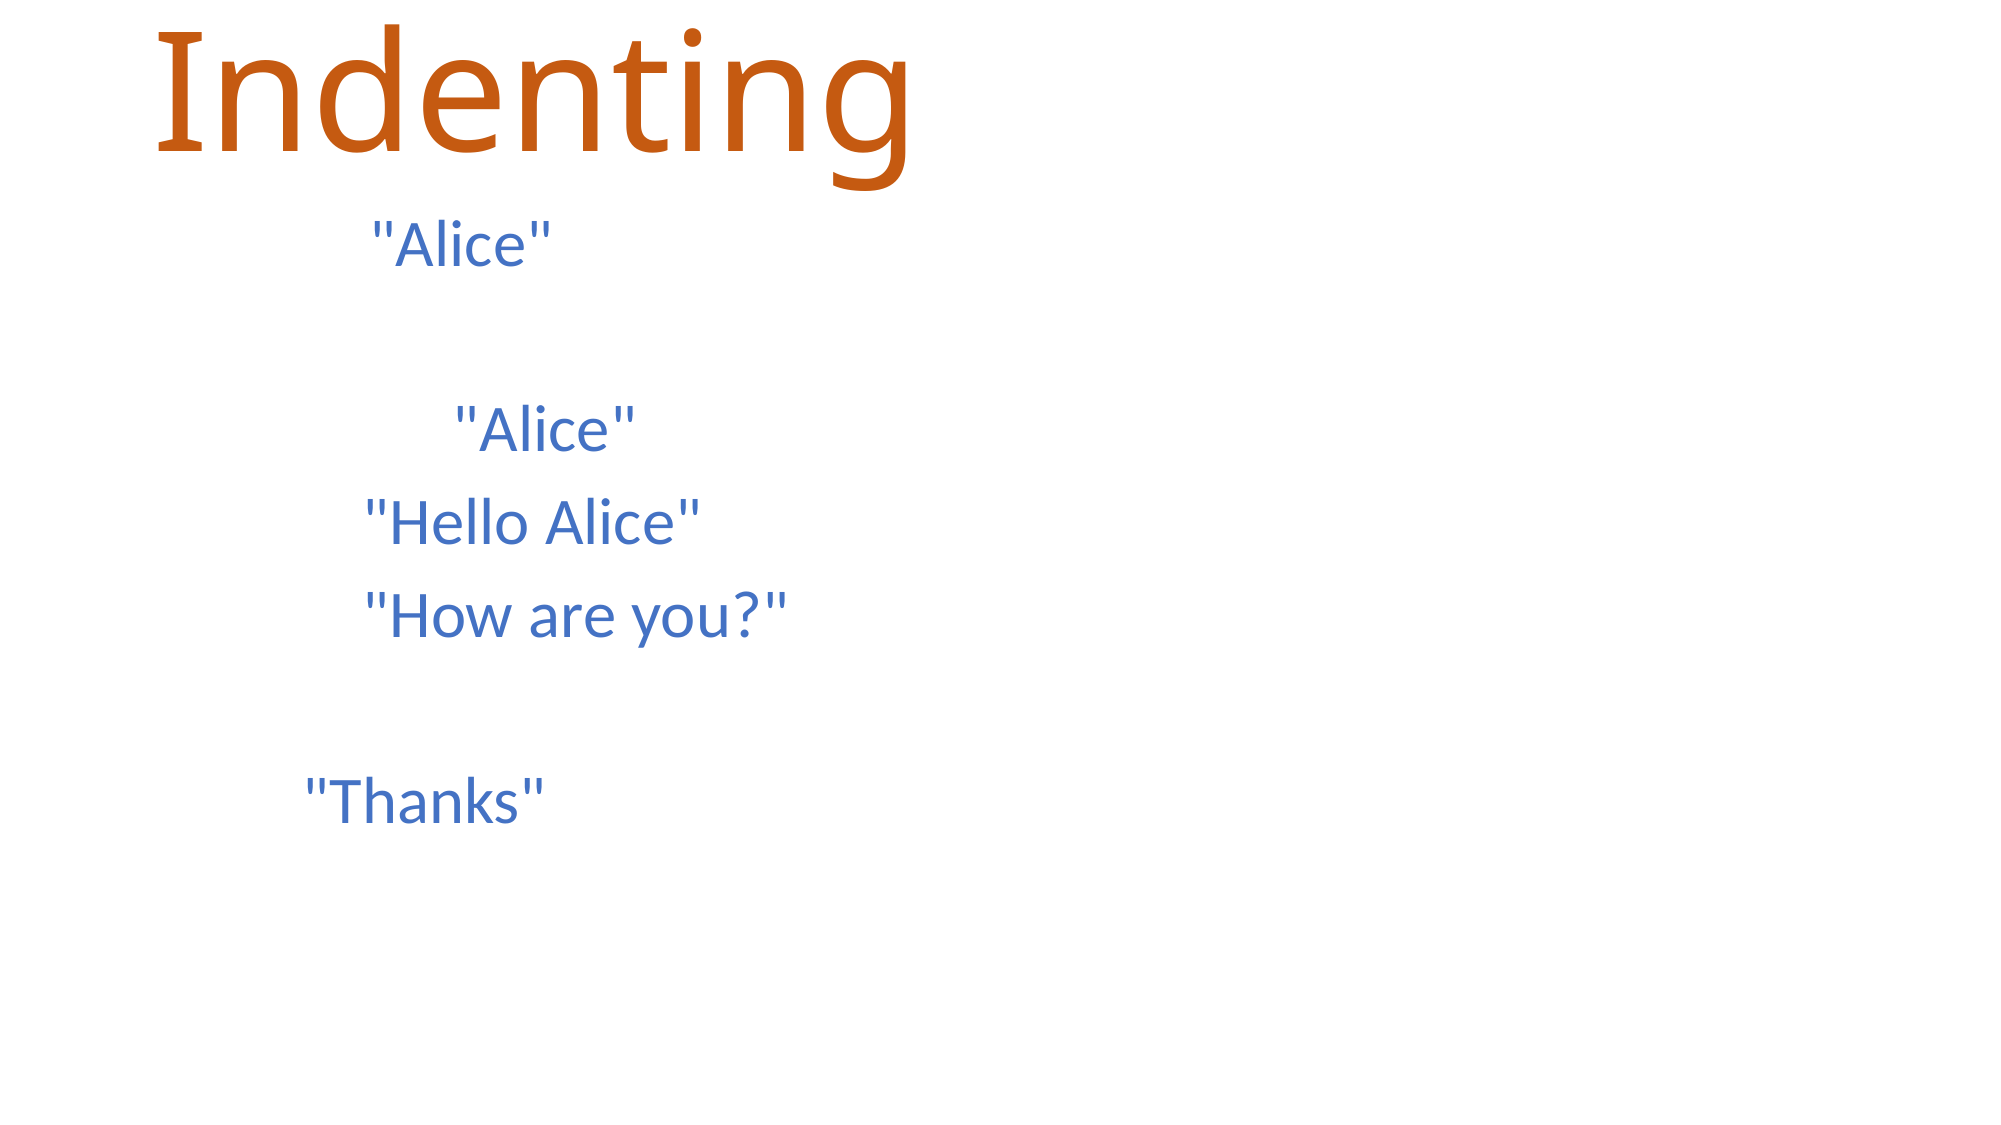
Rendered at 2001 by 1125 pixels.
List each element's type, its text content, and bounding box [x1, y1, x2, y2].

list Indenting name = "Alice" if name == "Alice": print("Hello Alice") print("How are you?") print("Thanks") [137, 0, 1863, 1014]
